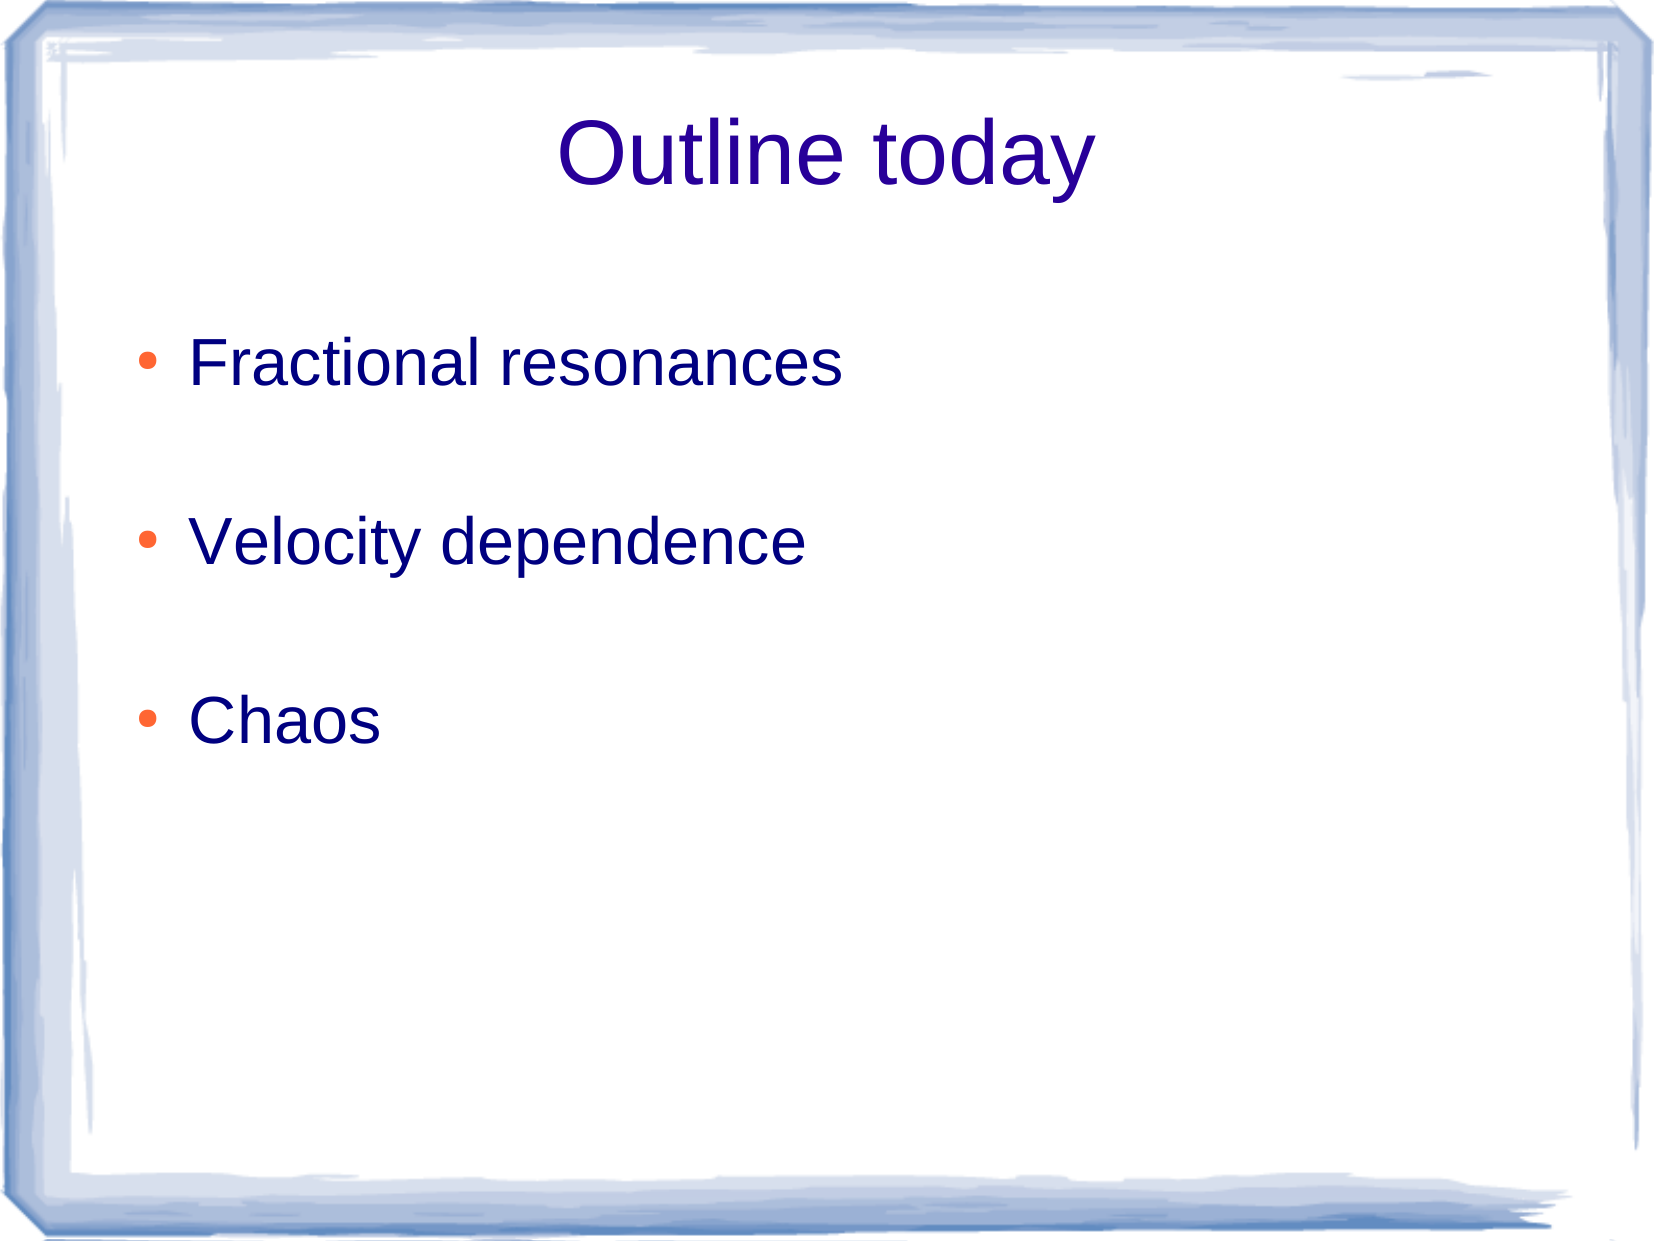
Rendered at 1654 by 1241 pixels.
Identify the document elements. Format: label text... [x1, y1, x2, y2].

title Outline today [82, 49, 1571, 257]
list Fractional resonances Velocity dependence Chaos [118, 324, 1571, 1129]
picture [0, 0, 1654, 1241]
